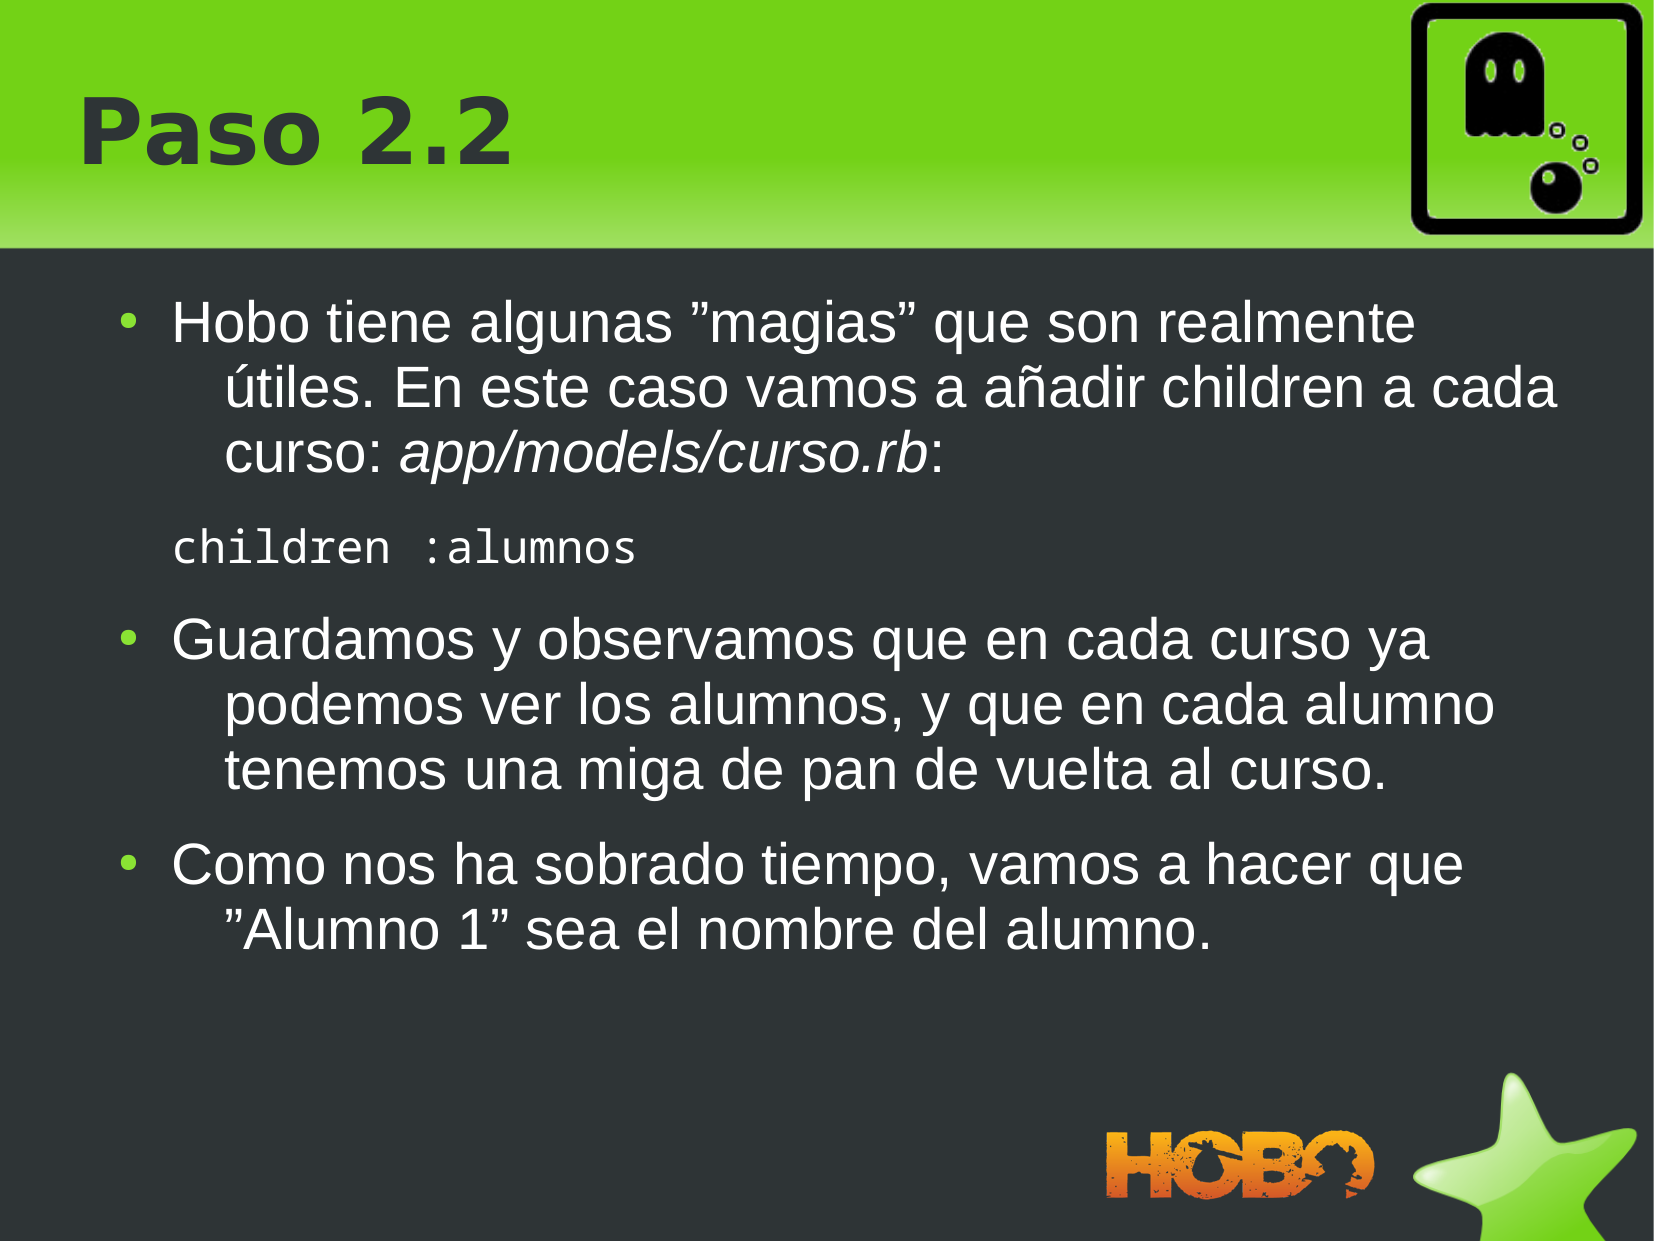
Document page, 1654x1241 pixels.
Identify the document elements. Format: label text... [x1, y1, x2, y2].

list Hobo tiene algunas ”magias” que son realmente útiles. En este caso vamos a añadir children a cada curso: app/models/curso.rb: children :alumnos Guardamos y observamos que en cada curso ya podemos ver los alumnos, y que en cada alumno tenemos una miga de pan de vuelta al curso. Como nos ha sobrado tiempo, vamos a hacer que ”Alumno 1” sea el nombre del alumno. [82, 290, 1571, 1094]
picture [0, 0, 1654, 1241]
title Paso 2.2 [76, 36, 1565, 229]
